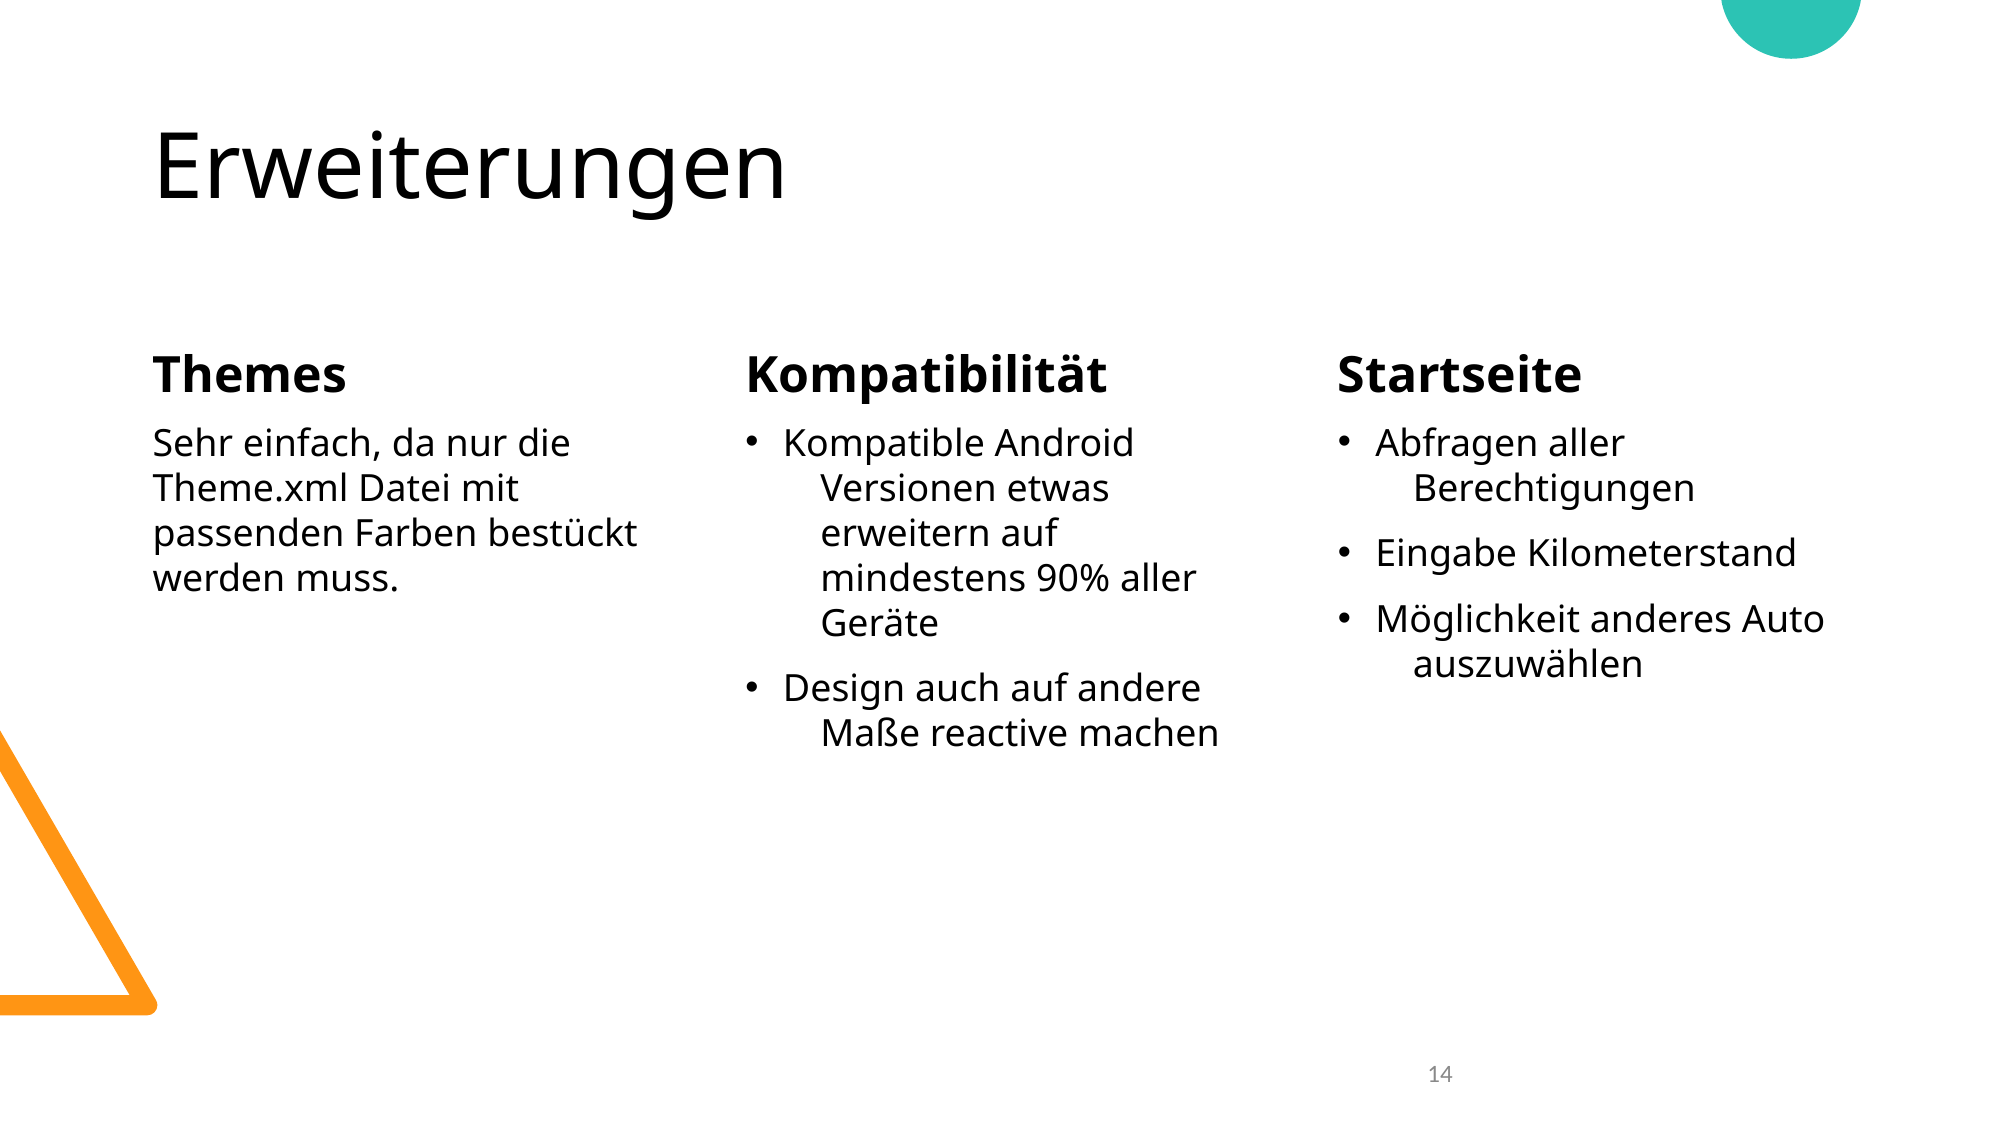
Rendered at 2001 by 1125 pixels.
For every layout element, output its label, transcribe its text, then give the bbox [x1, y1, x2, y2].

list Kompatibilität [730, 275, 1271, 410]
title Erweiterungen [137, 59, 1863, 278]
list Kompatible Android Versionen etwas erweitern auf mindestens 90% aller Geräte Design auch auf andere Maße reactive machen [730, 410, 1271, 1016]
list Sehr einfach, da nur die Theme.xml Datei mit passenden Farben bestückt werden muss. [137, 410, 678, 1016]
text_box 11 [1412, 1042, 1863, 1103]
list Startseite [1323, 275, 1864, 410]
list Abfragen aller Berechtigungen Eingabe Kilometerstand Möglichkeit anderes Auto auszuwählen [1323, 410, 1864, 1016]
list Themes [137, 275, 678, 410]
